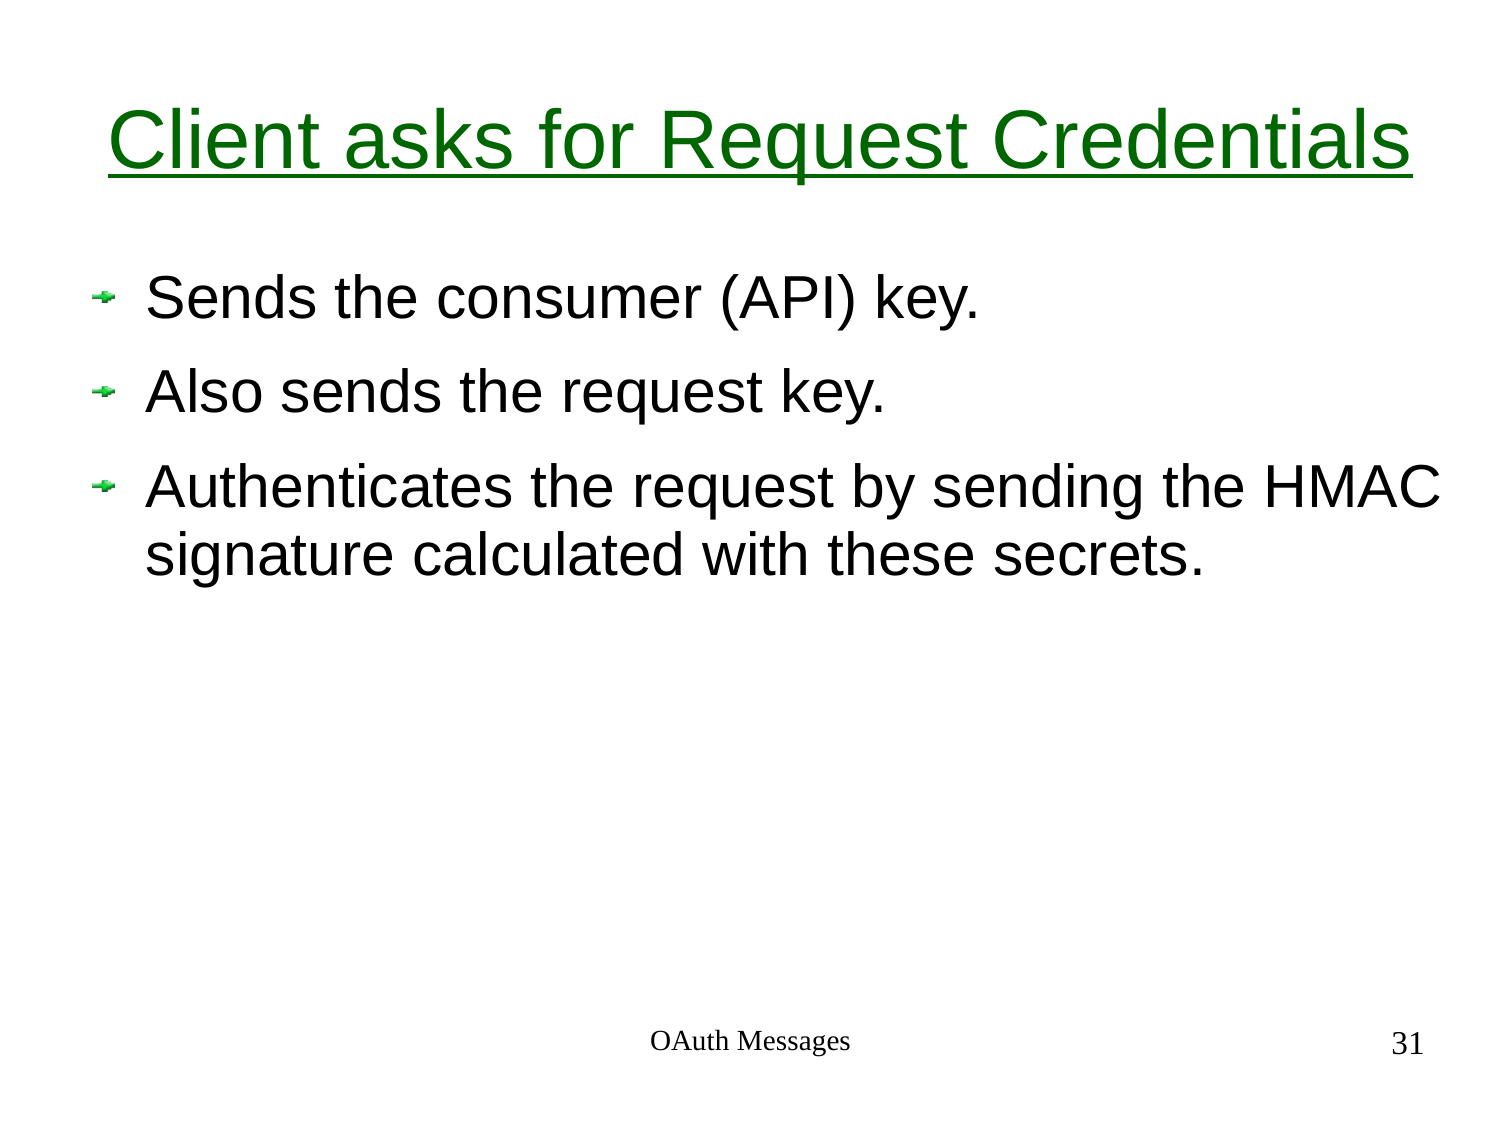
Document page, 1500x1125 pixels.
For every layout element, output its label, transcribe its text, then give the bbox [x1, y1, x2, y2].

list Sends the consumer (API) key. Also sends the request key. Authenticates the request by sending the HMAC signature calculated with these secrets. [75, 263, 1447, 997]
title Client asks for Request Credentials [75, 44, 1447, 236]
